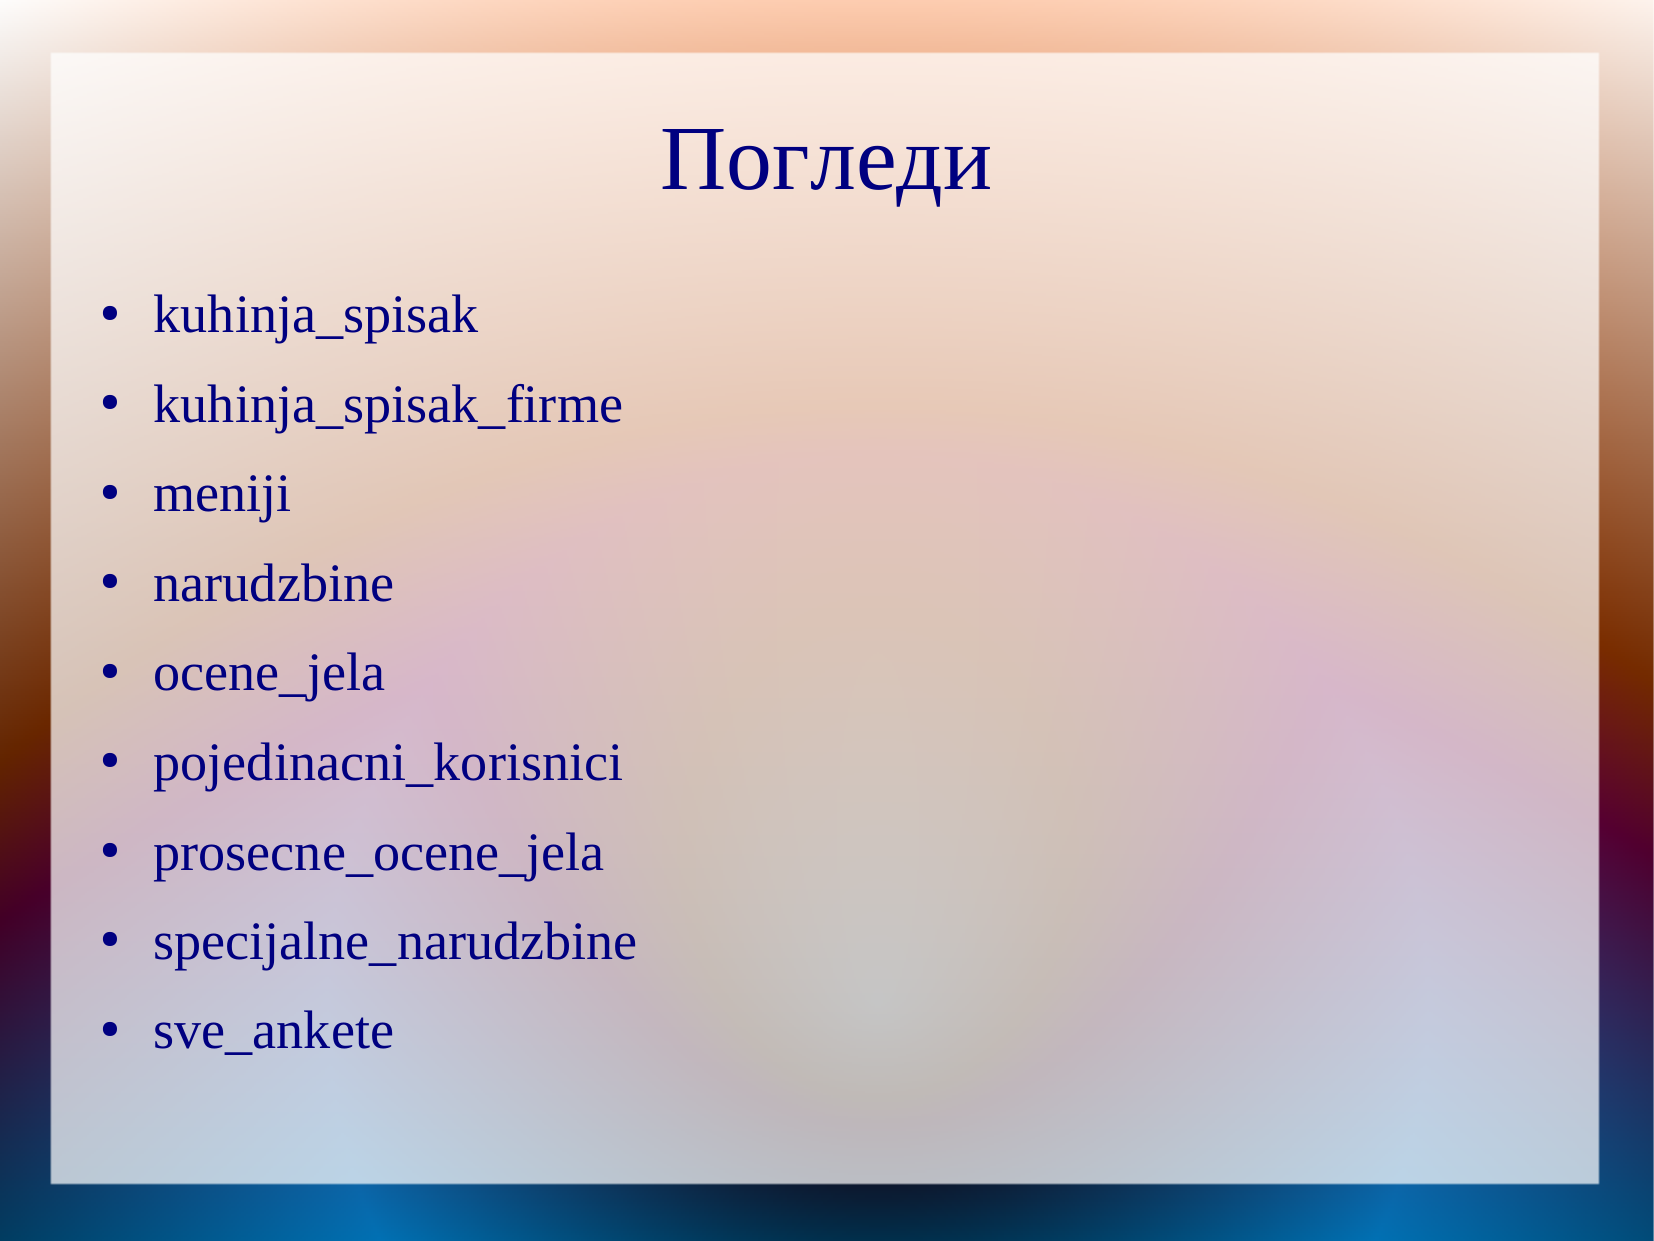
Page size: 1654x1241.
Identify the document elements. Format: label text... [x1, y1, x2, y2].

title Погледи [82, 55, 1571, 195]
list kuhinja_spisak kuhinja_spisak_firme meniji narudzbine ocene_jela pojedinacni_korisnici prosecne_ocene_jela specijalne_narudzbine sve_ankete [82, 195, 1571, 1071]
picture [0, 0, 1654, 1241]
